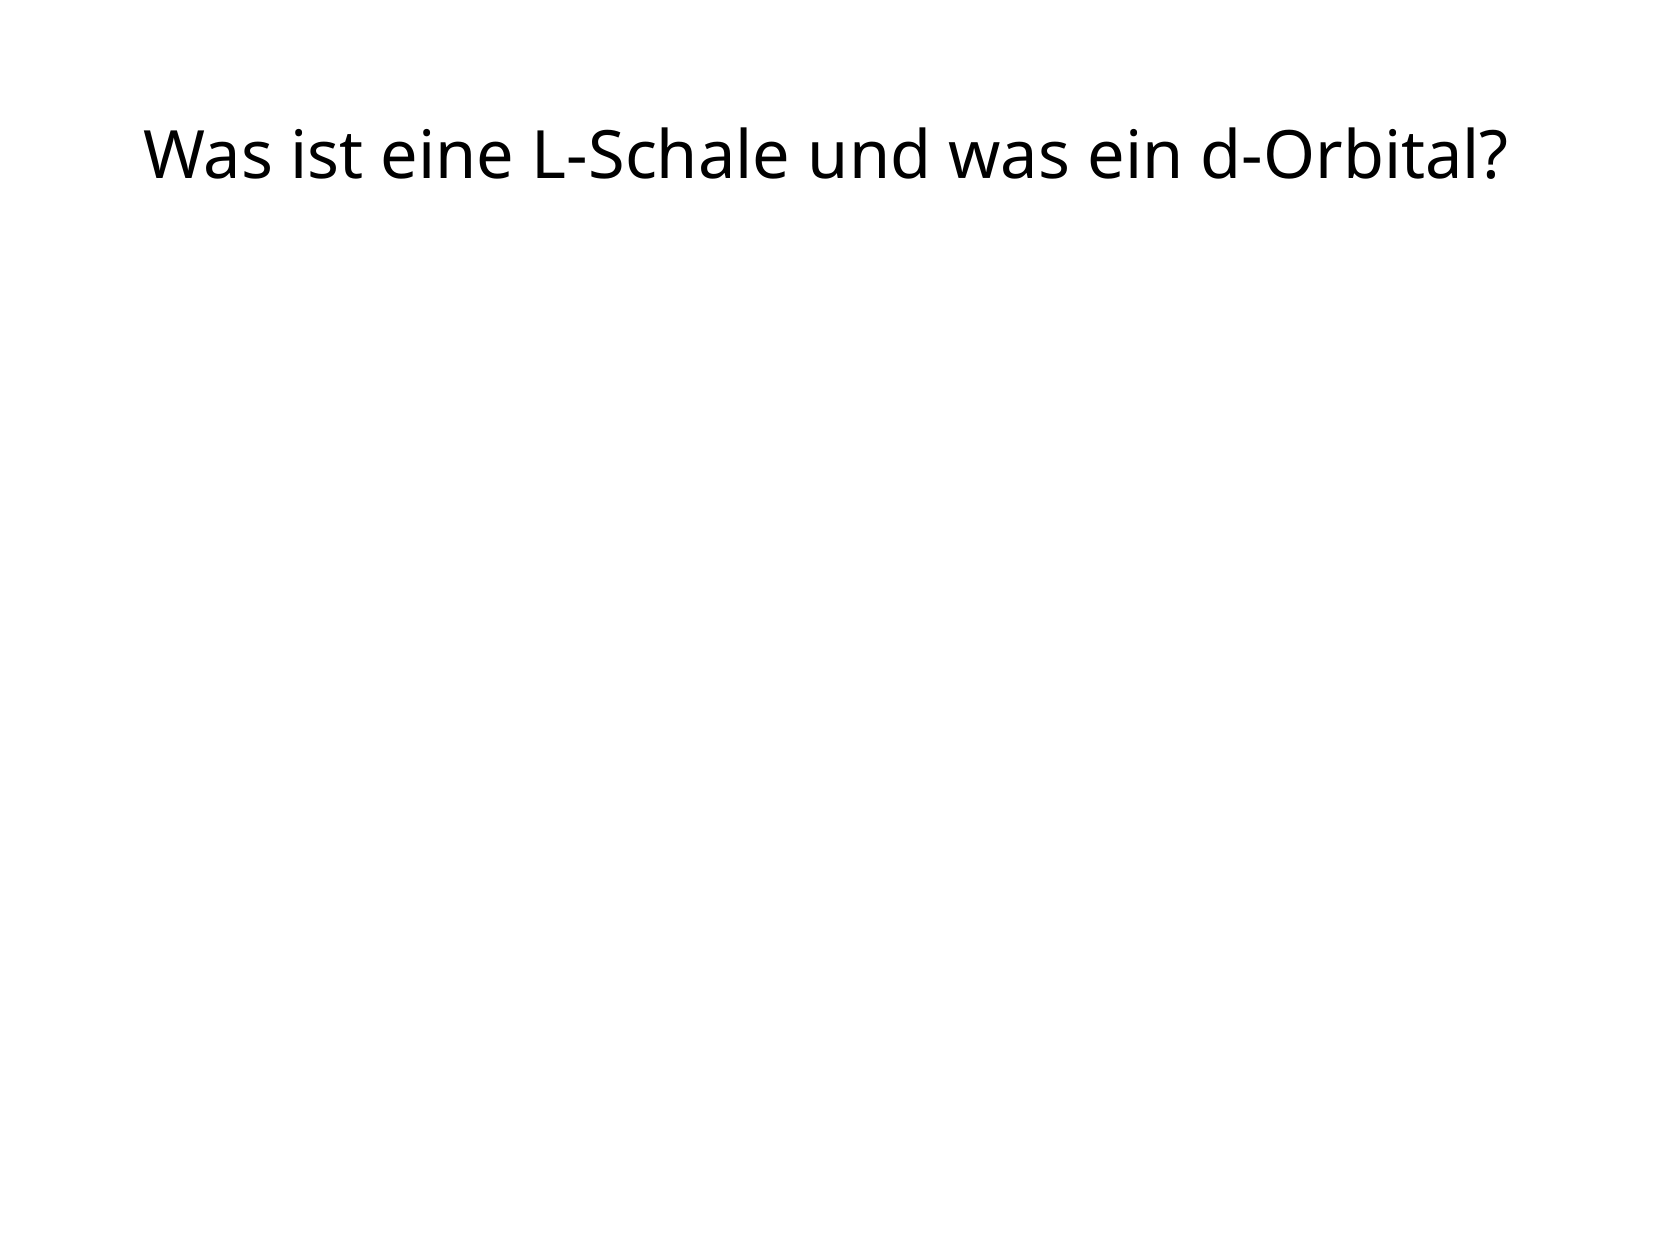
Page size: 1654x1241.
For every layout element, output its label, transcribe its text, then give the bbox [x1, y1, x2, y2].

title Was ist eine L-Schale und was ein d-Orbital? [82, 49, 1571, 257]
